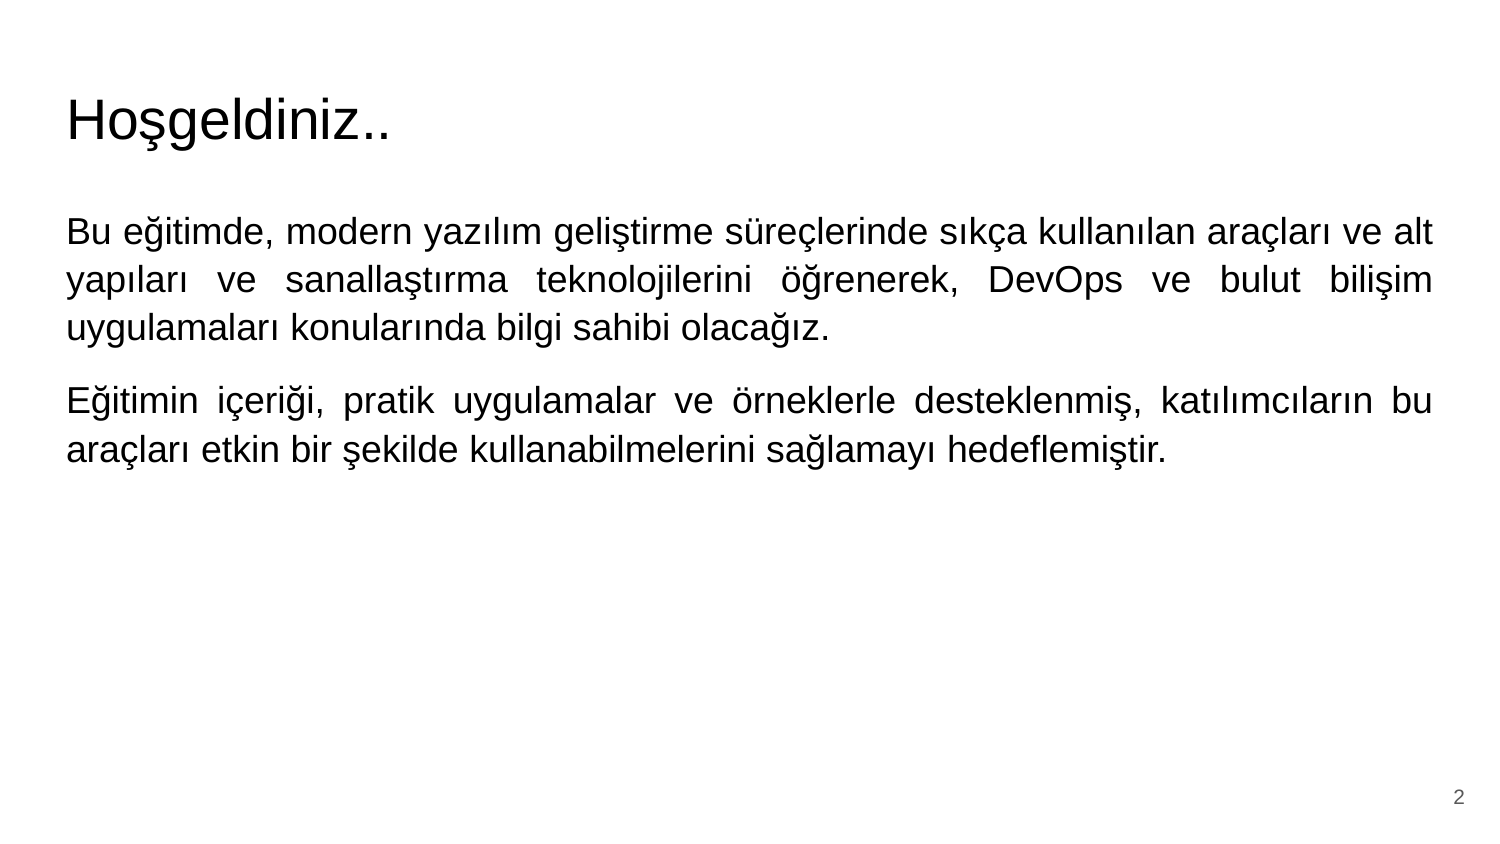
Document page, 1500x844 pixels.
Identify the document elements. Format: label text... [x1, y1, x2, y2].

title Hoşgeldiniz.. [51, 72, 1449, 167]
slide_number <number> [1389, 764, 1480, 830]
list Bu eğitimde, modern yazılım geliştirme süreçlerinde sıkça kullanılan araçları ve alt yapıları ve sanallaştırma teknolojilerini öğrenerek, DevOps ve bulut bilişim uygulamaları konularında bilgi sahibi olacağız. Eğitimin içeriği, pratik uygulamalar ve örneklerle desteklenmiş, katılımcıların bu araçları etkin bir şekilde kullanabilmelerini sağlamayı hedeflemiştir. [51, 189, 1449, 750]
